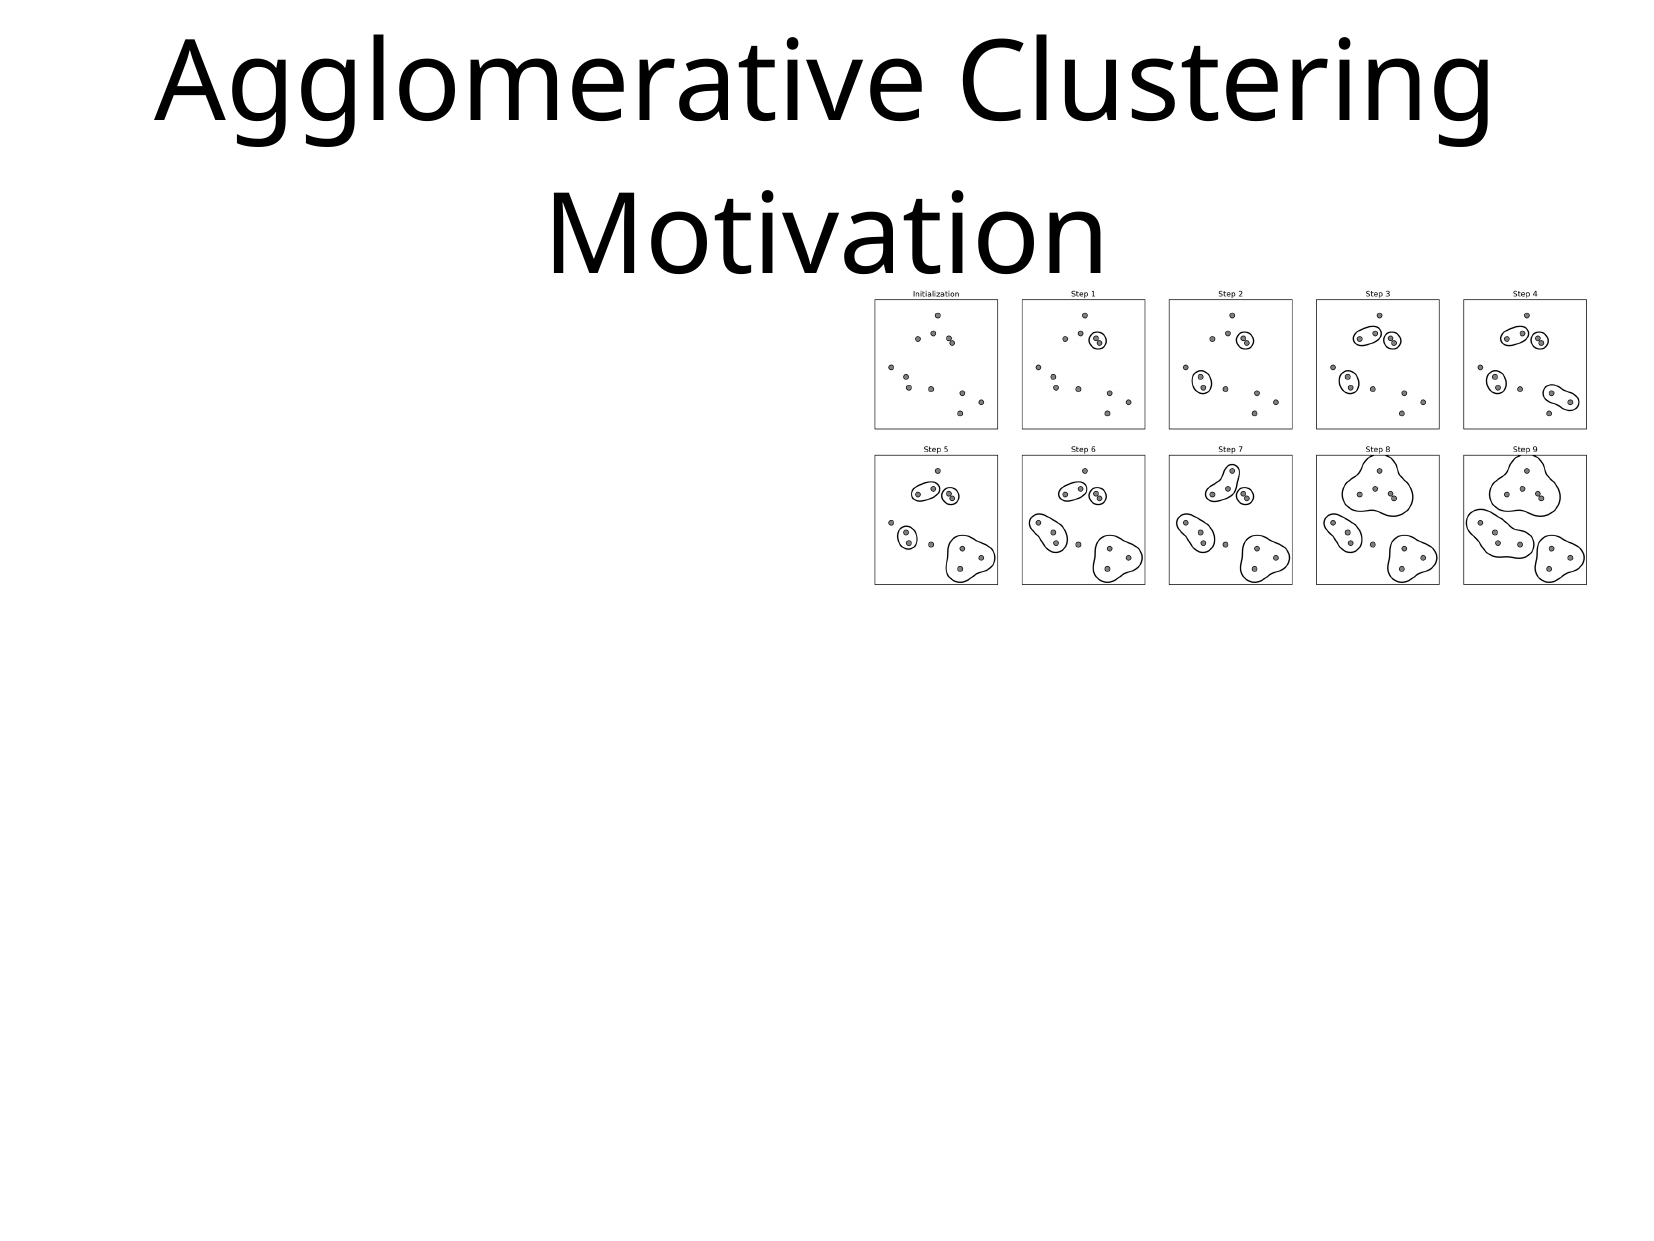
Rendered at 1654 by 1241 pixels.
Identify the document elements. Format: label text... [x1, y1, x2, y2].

title Agglomerative Clustering Motivation [82, 40, 1571, 266]
picture [870, 284, 1591, 590]
